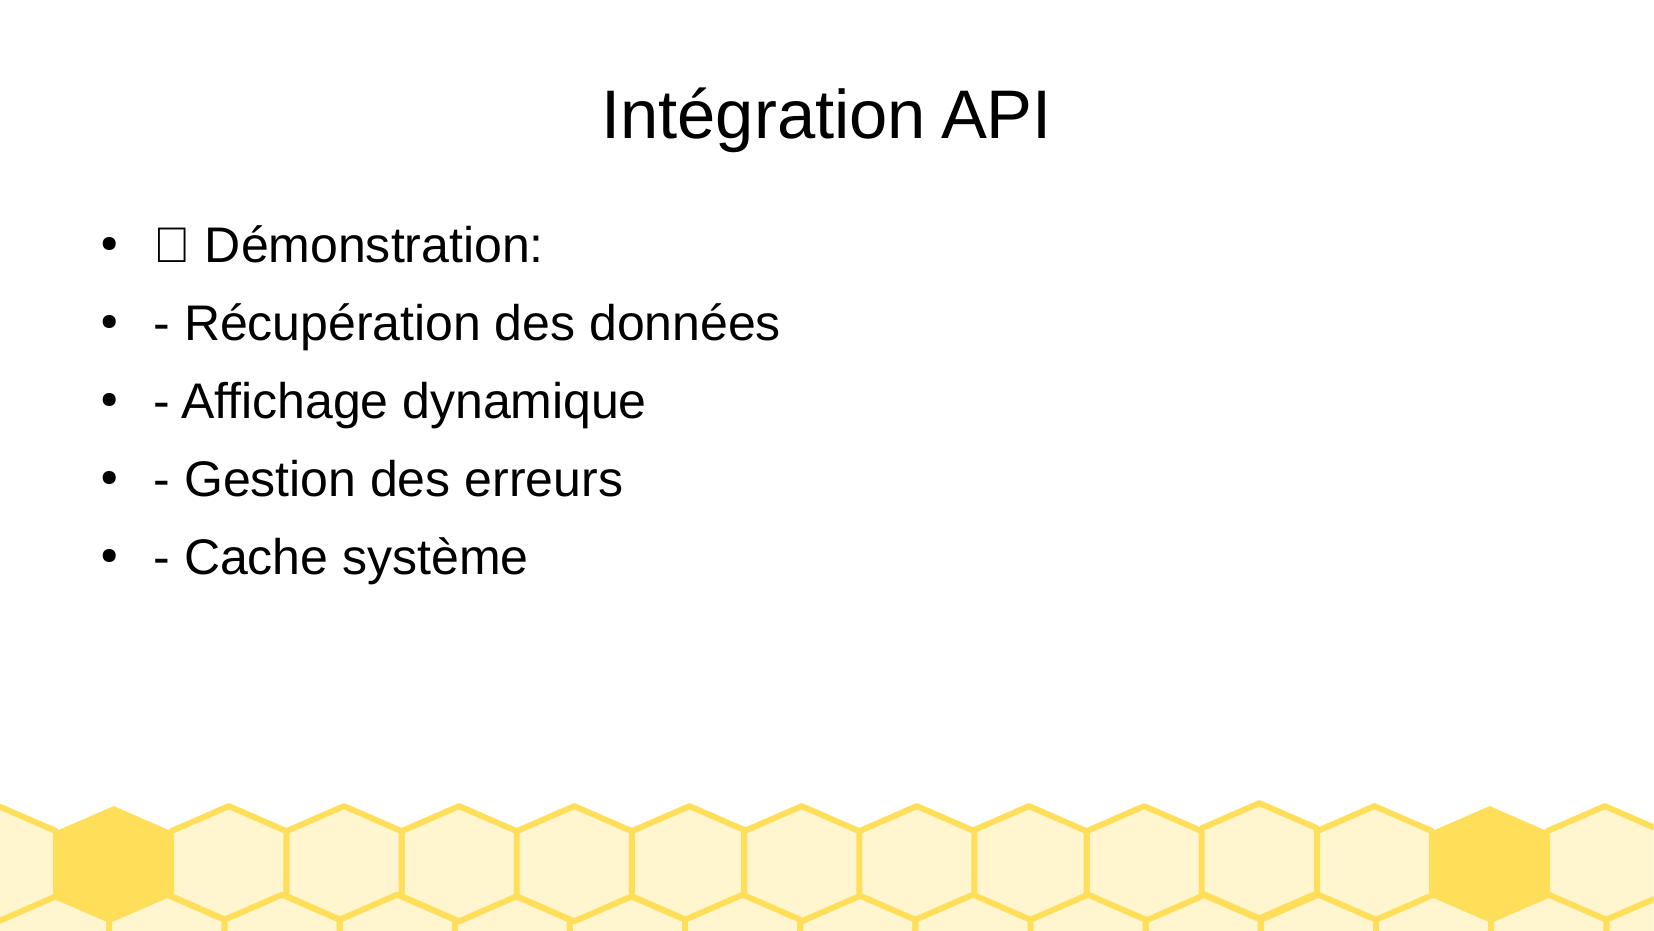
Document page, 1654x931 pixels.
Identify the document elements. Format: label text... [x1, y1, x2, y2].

title Intégration API [82, 37, 1571, 193]
list 🔄 Démonstration: - Récupération des données - Affichage dynamique - Gestion des erreurs - Cache système [82, 217, 1571, 758]
